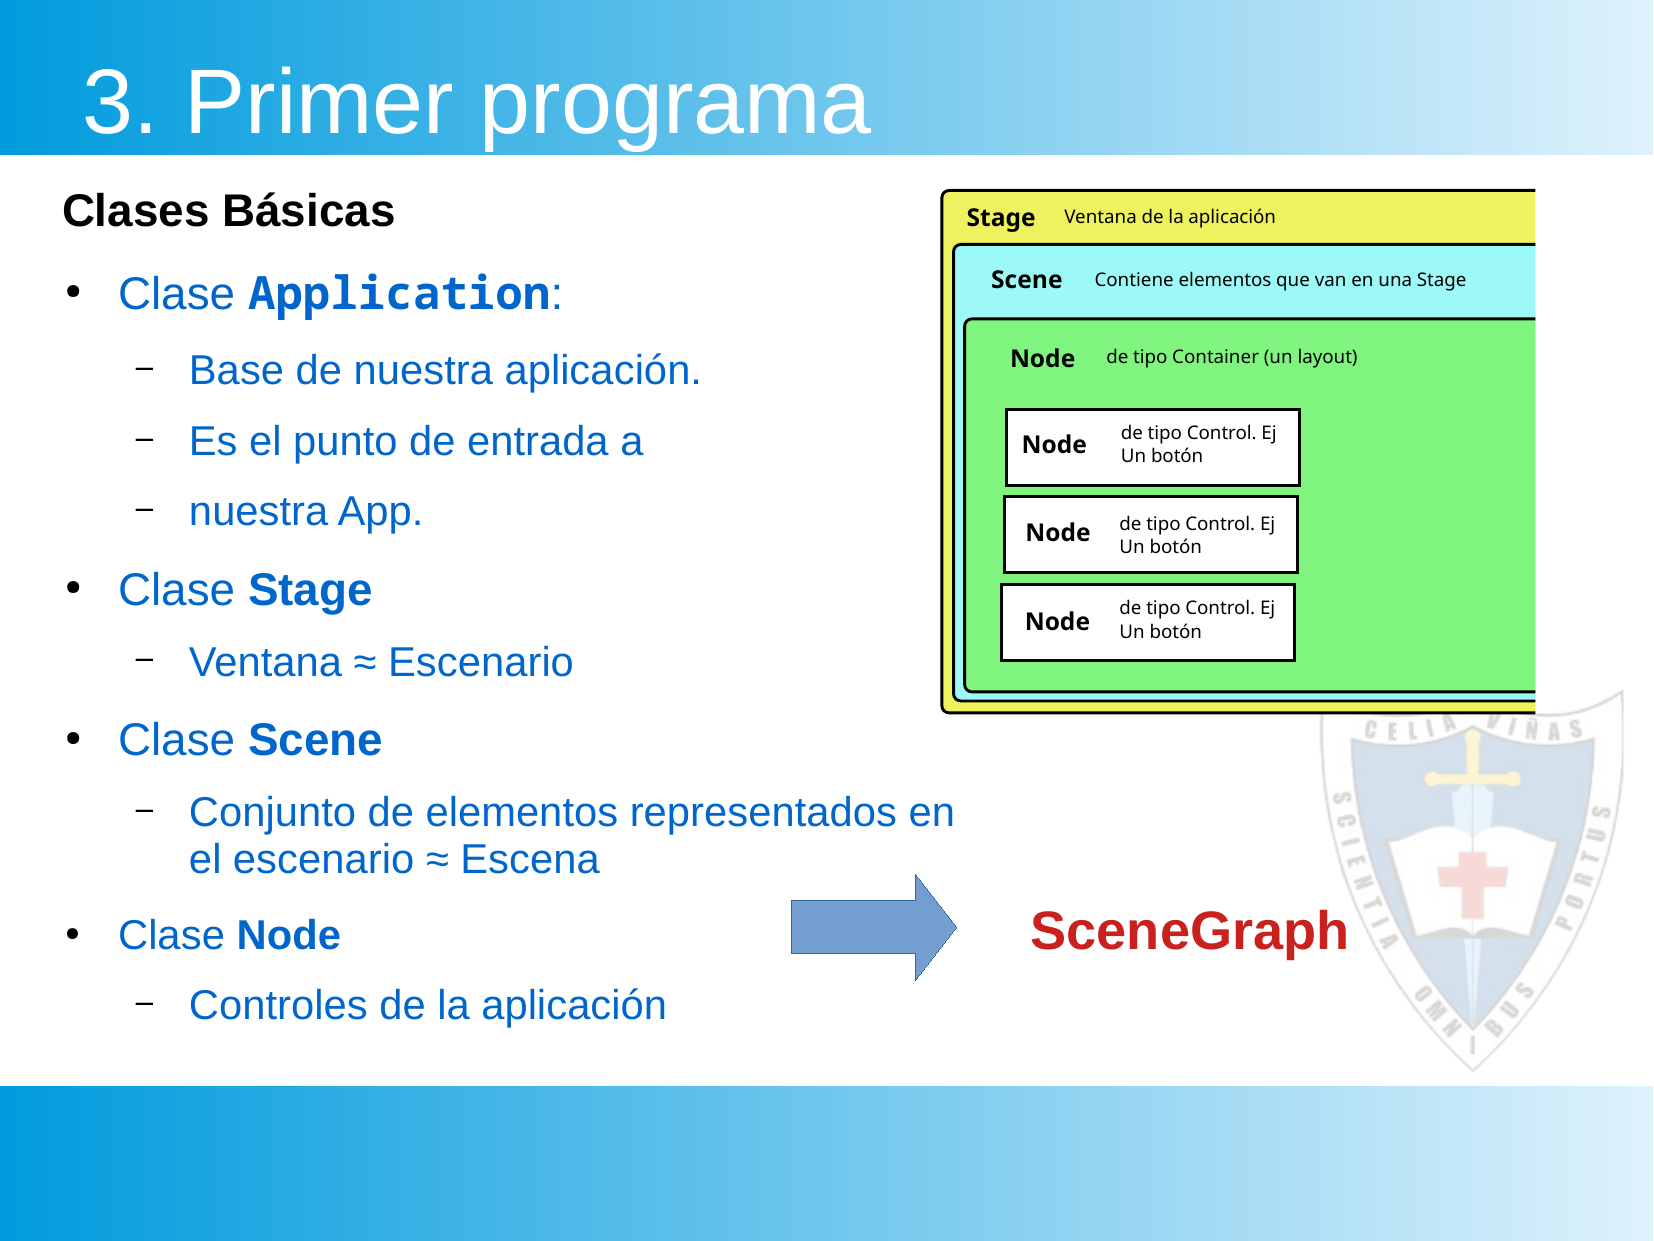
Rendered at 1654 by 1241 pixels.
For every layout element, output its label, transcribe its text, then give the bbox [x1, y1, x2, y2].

list Clase Application: Base de nuestra aplicación. Es el punto de entrada a nuestra App. Clase Stage Ventana ≈ Escenario Clase Scene Conjunto de elementos representados en el escenario ≈ Escena Clase Node Controles de la aplicación [47, 261, 957, 981]
title 3. Primer programa [82, 49, 1571, 155]
text_box SceneGraph [1015, 893, 1366, 969]
picture [933, 188, 1630, 1086]
text_box Clases Básicas [47, 177, 638, 244]
text_box [791, 874, 957, 981]
